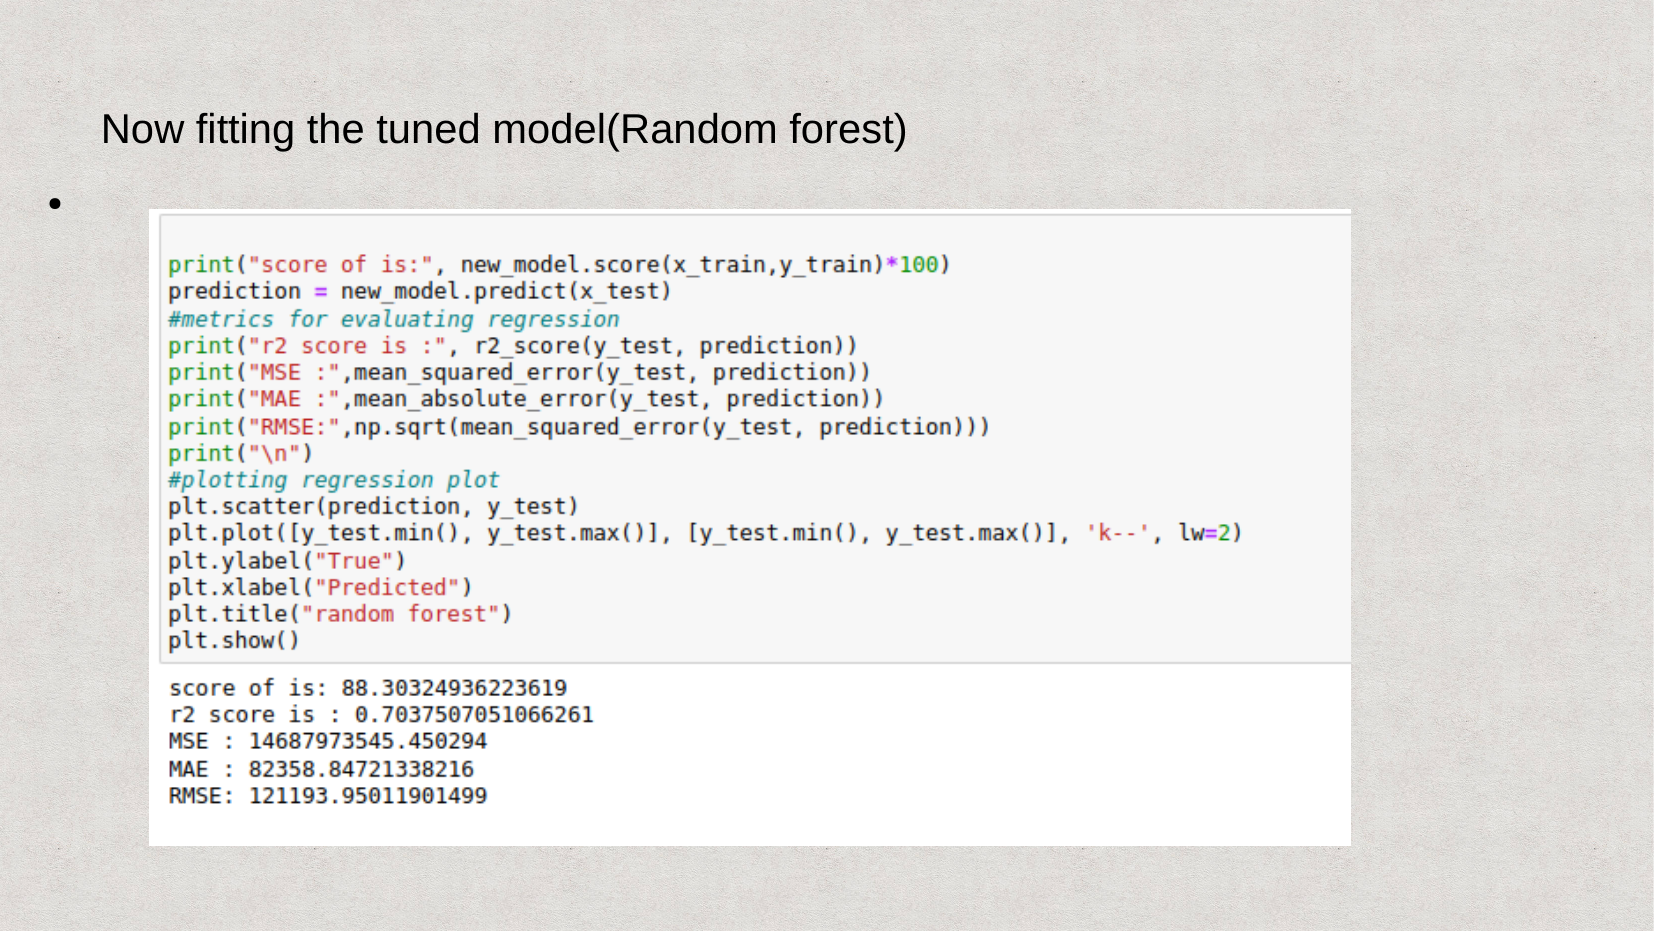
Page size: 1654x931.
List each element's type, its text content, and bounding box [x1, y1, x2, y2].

picture [0, 0, 1654, 931]
list Now fitting the tuned model(Random forest) [30, 30, 1606, 871]
